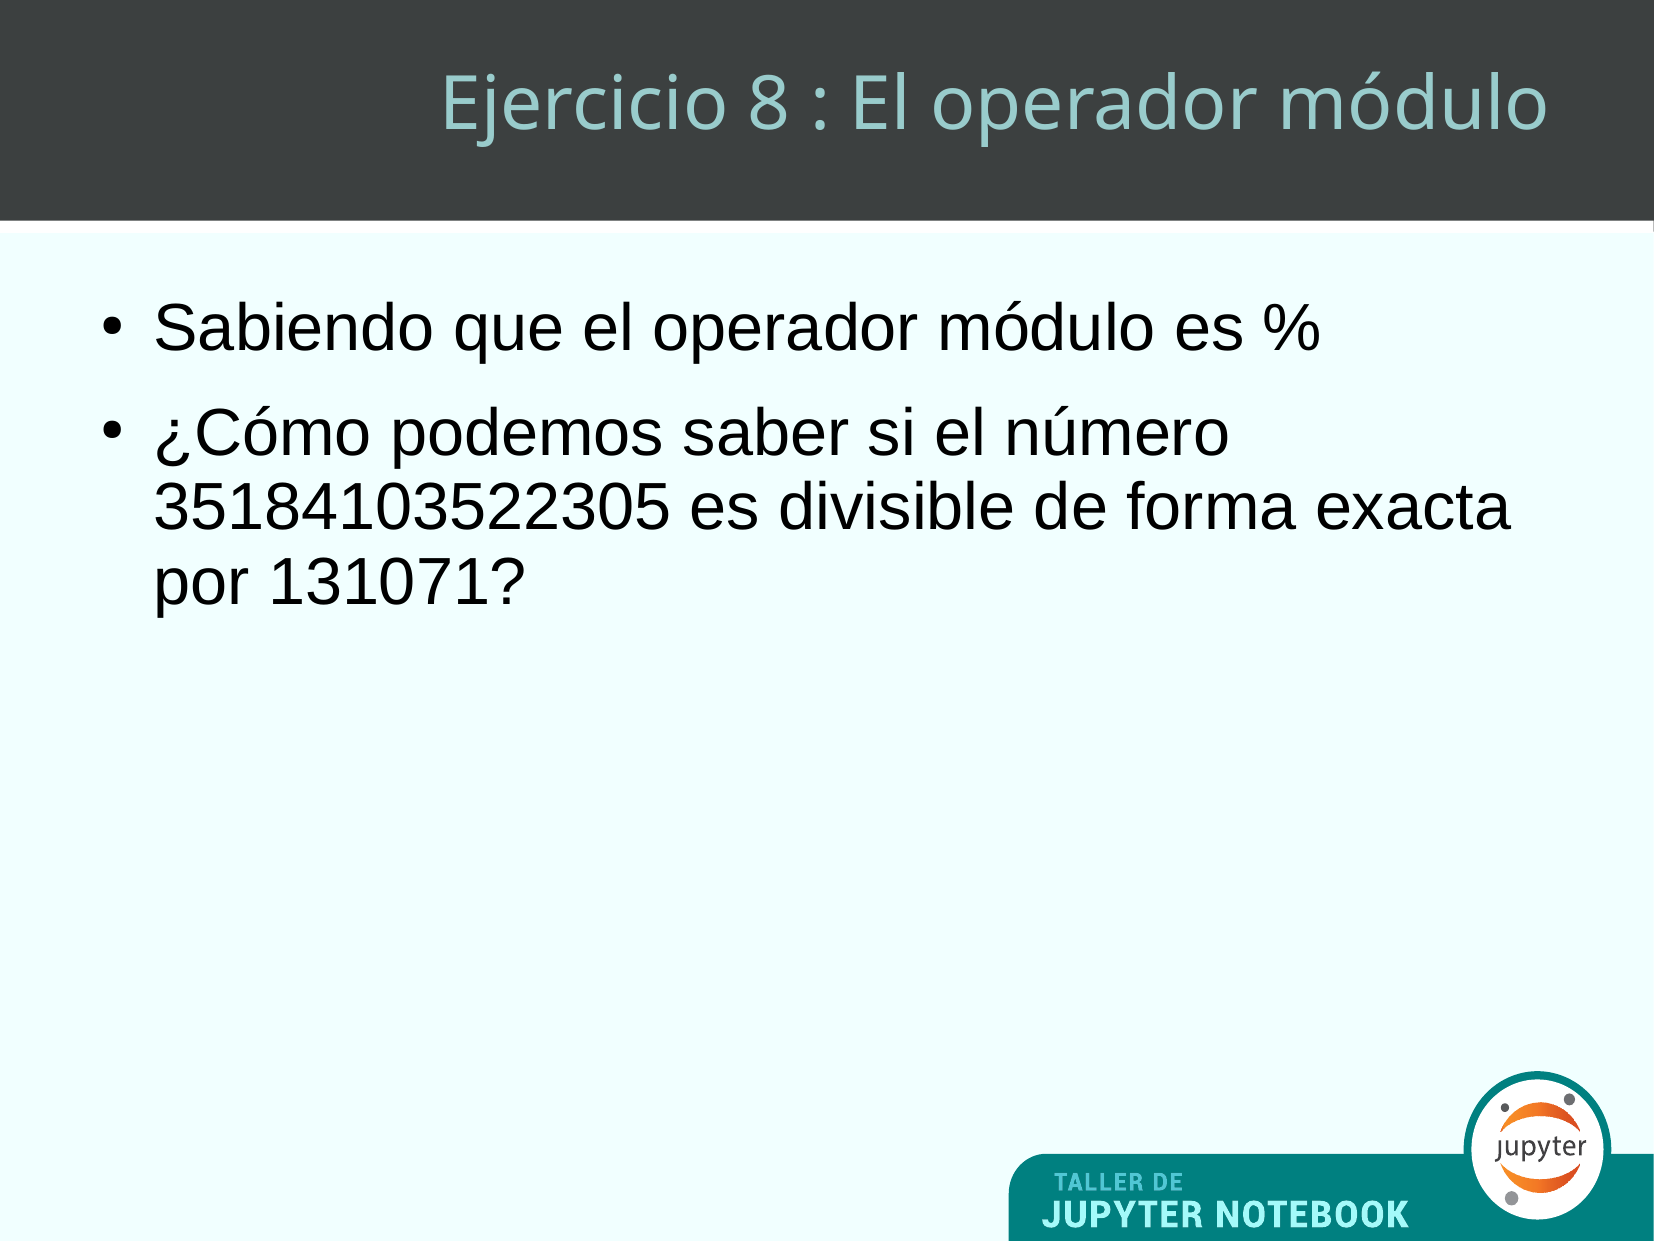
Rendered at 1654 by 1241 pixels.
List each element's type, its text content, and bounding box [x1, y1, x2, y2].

title Ejercicio 8 : El operador módulo [82, 49, 1571, 257]
list Sabiendo que el operador módulo es % ¿Cómo podemos saber si el número 35184103522305 es divisible de forma exacta por 131071? [82, 290, 1571, 1010]
